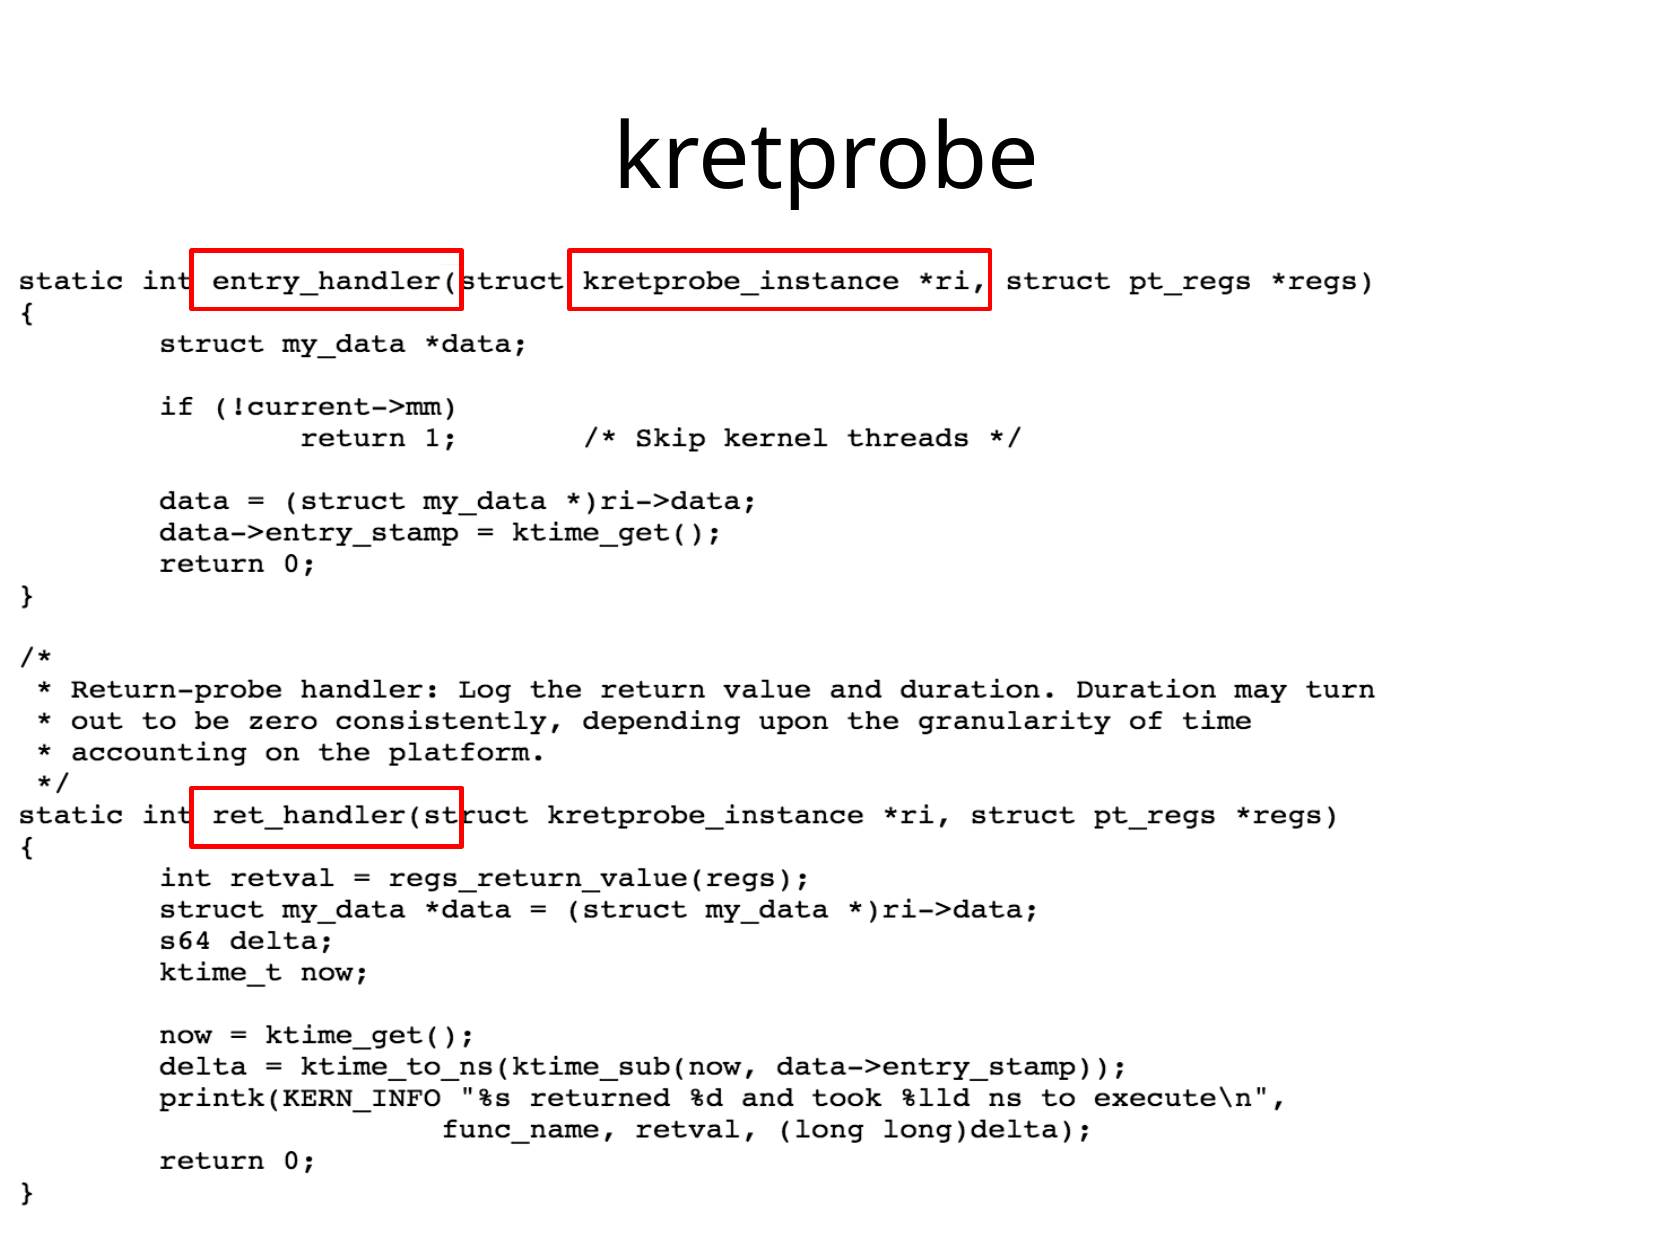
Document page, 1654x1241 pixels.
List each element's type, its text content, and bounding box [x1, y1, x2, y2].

picture [0, 264, 1616, 1216]
picture [572, 264, 988, 307]
title kretprobe [572, 253, 988, 257]
picture [194, 264, 459, 307]
title kretprobe [194, 253, 459, 257]
title kretprobe [82, 49, 1571, 257]
